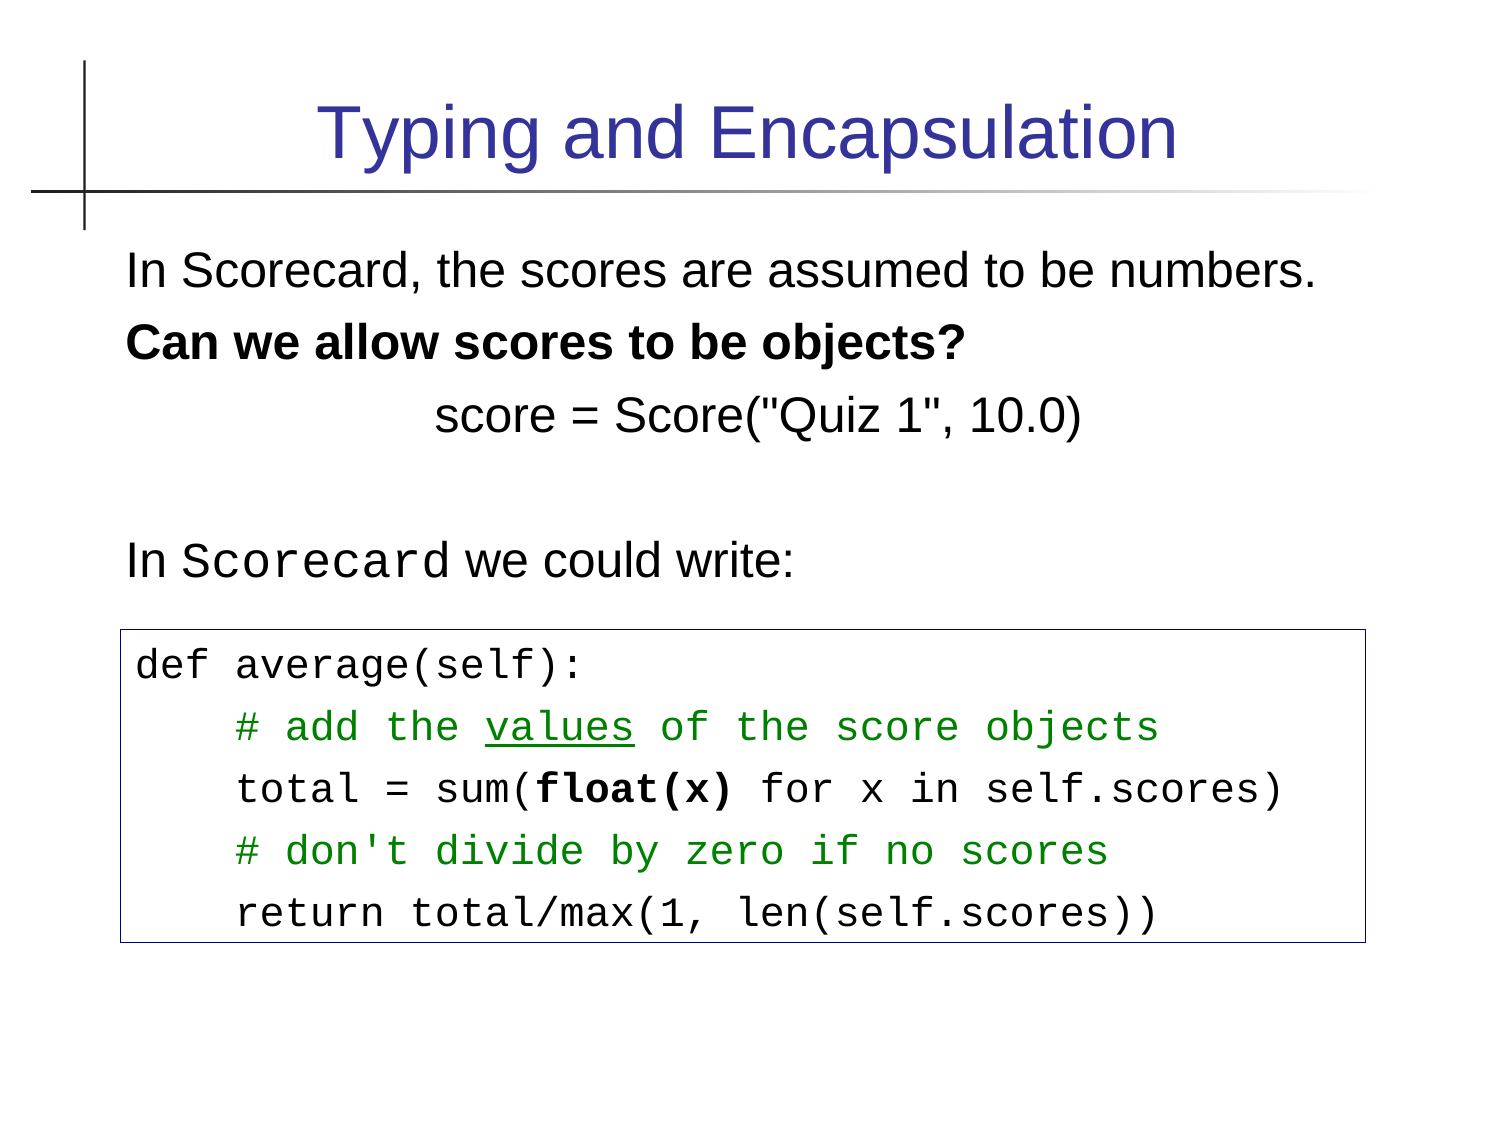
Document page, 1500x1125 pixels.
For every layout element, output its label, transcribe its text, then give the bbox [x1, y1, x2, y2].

list In Scorecard, the scores are assumed to be numbers. Can we allow scores to be objects? score = Score("Quiz 1", 10.0) In Scorecard we could write: [110, 229, 1408, 631]
text_box def average(self): # add the values of the score objects total = sum(float(x) for x in self.scores) # don't divide by zero if no scores return total/max(1, len(self.scores)) [120, 629, 1366, 943]
title Typing and Encapsulation [100, 42, 1397, 182]
